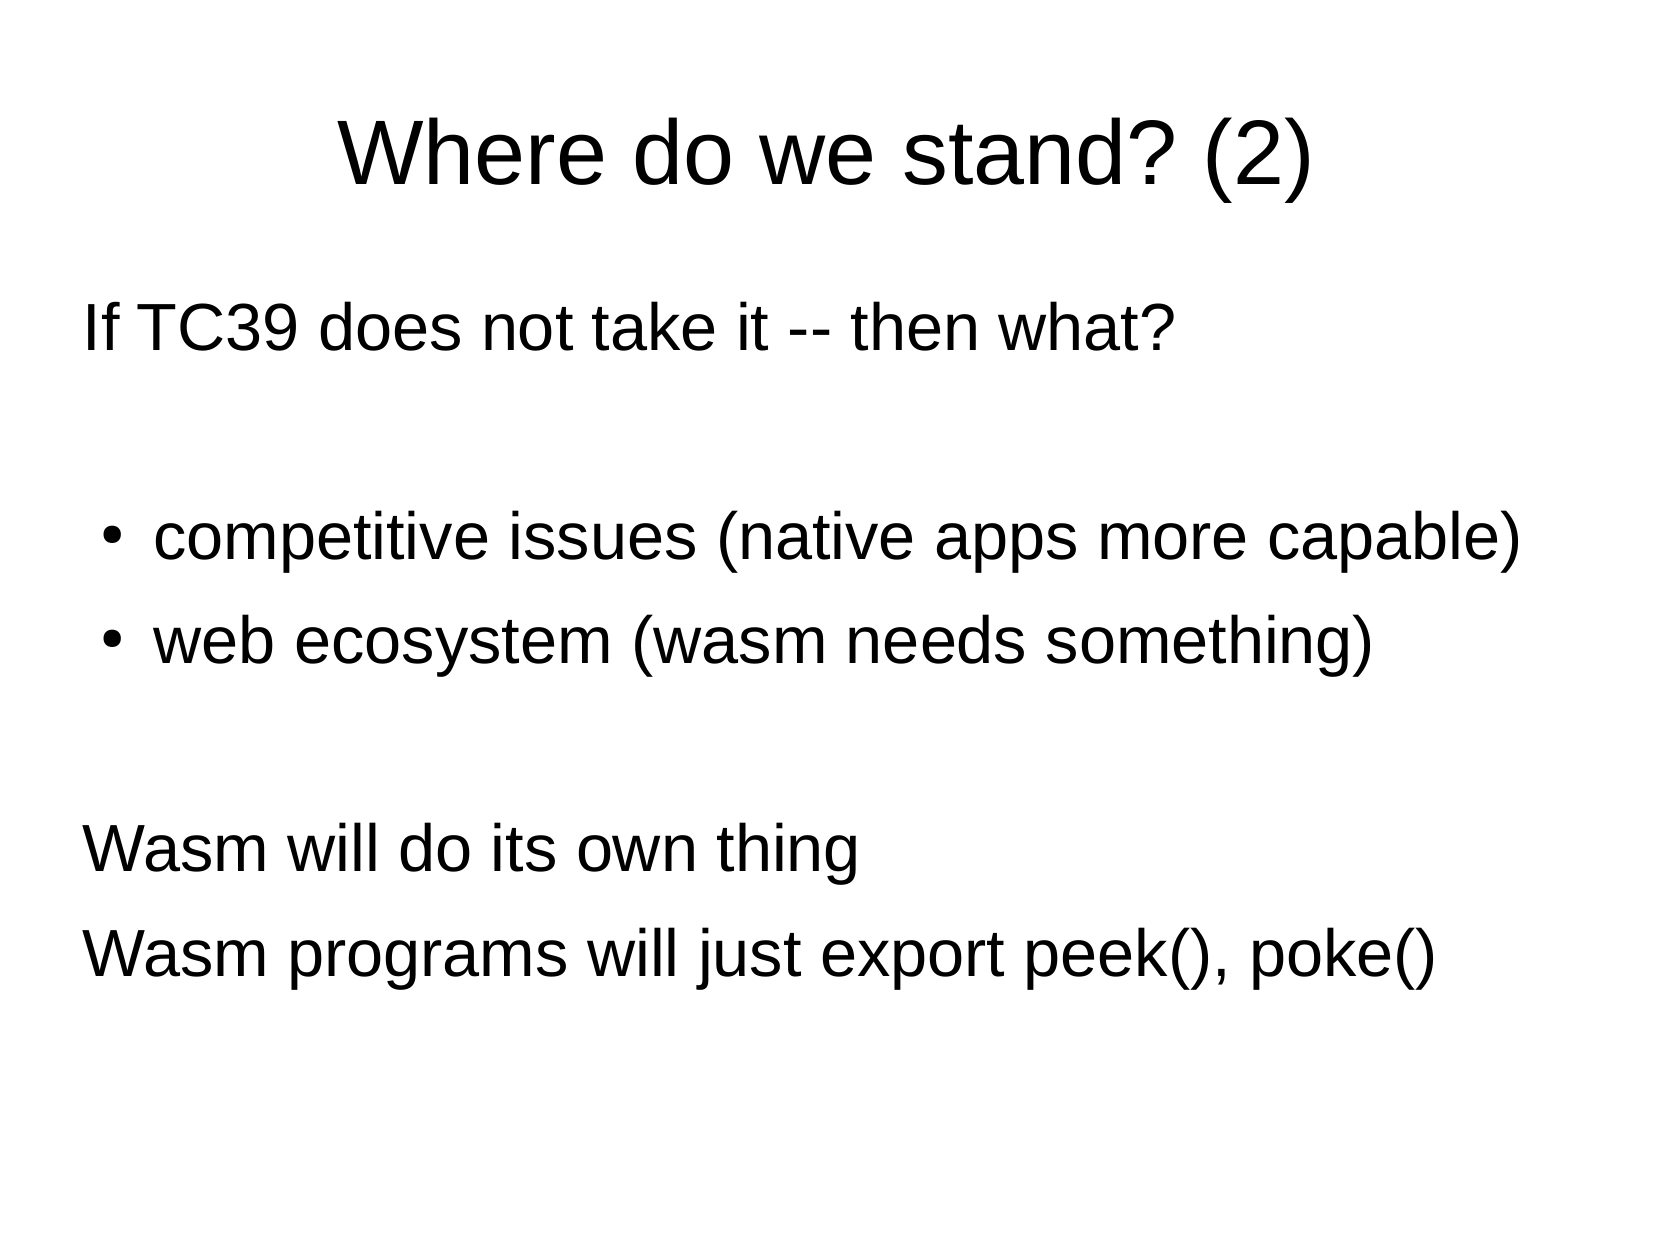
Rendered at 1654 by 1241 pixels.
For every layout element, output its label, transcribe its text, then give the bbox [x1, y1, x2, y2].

title Where do we stand? (2) [82, 49, 1571, 257]
list If TC39 does not take it -- then what? competitive issues (native apps more capable) web ecosystem (wasm needs something) Wasm will do its own thing Wasm programs will just export peek(), poke() [82, 290, 1571, 1010]
